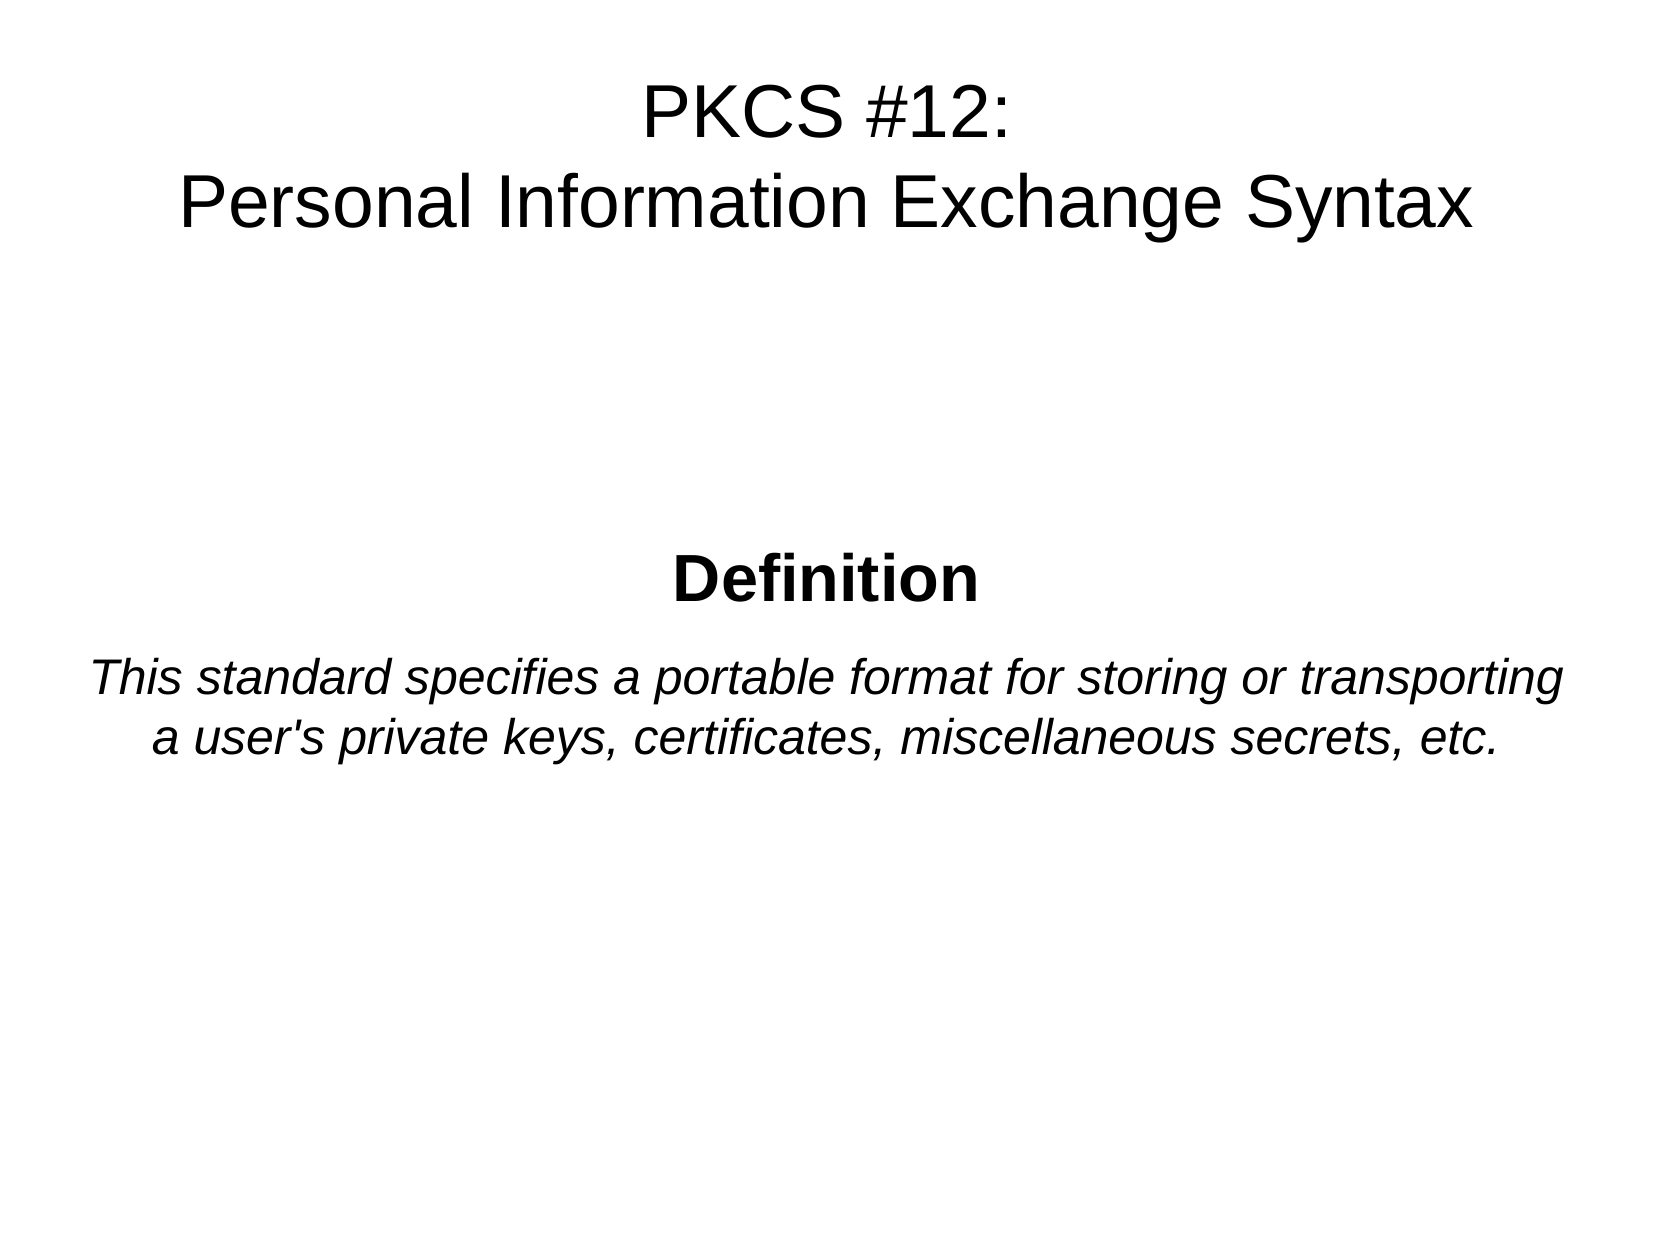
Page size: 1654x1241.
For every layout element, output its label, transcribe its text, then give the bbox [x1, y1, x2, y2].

title PKCS #12: Personal Information Exchange Syntax [82, 49, 1571, 257]
text_box Definition This standard specifies a portable format for storing or transporting a user's private keys, certificates, miscellaneous secrets, etc. [82, 290, 1571, 1010]
